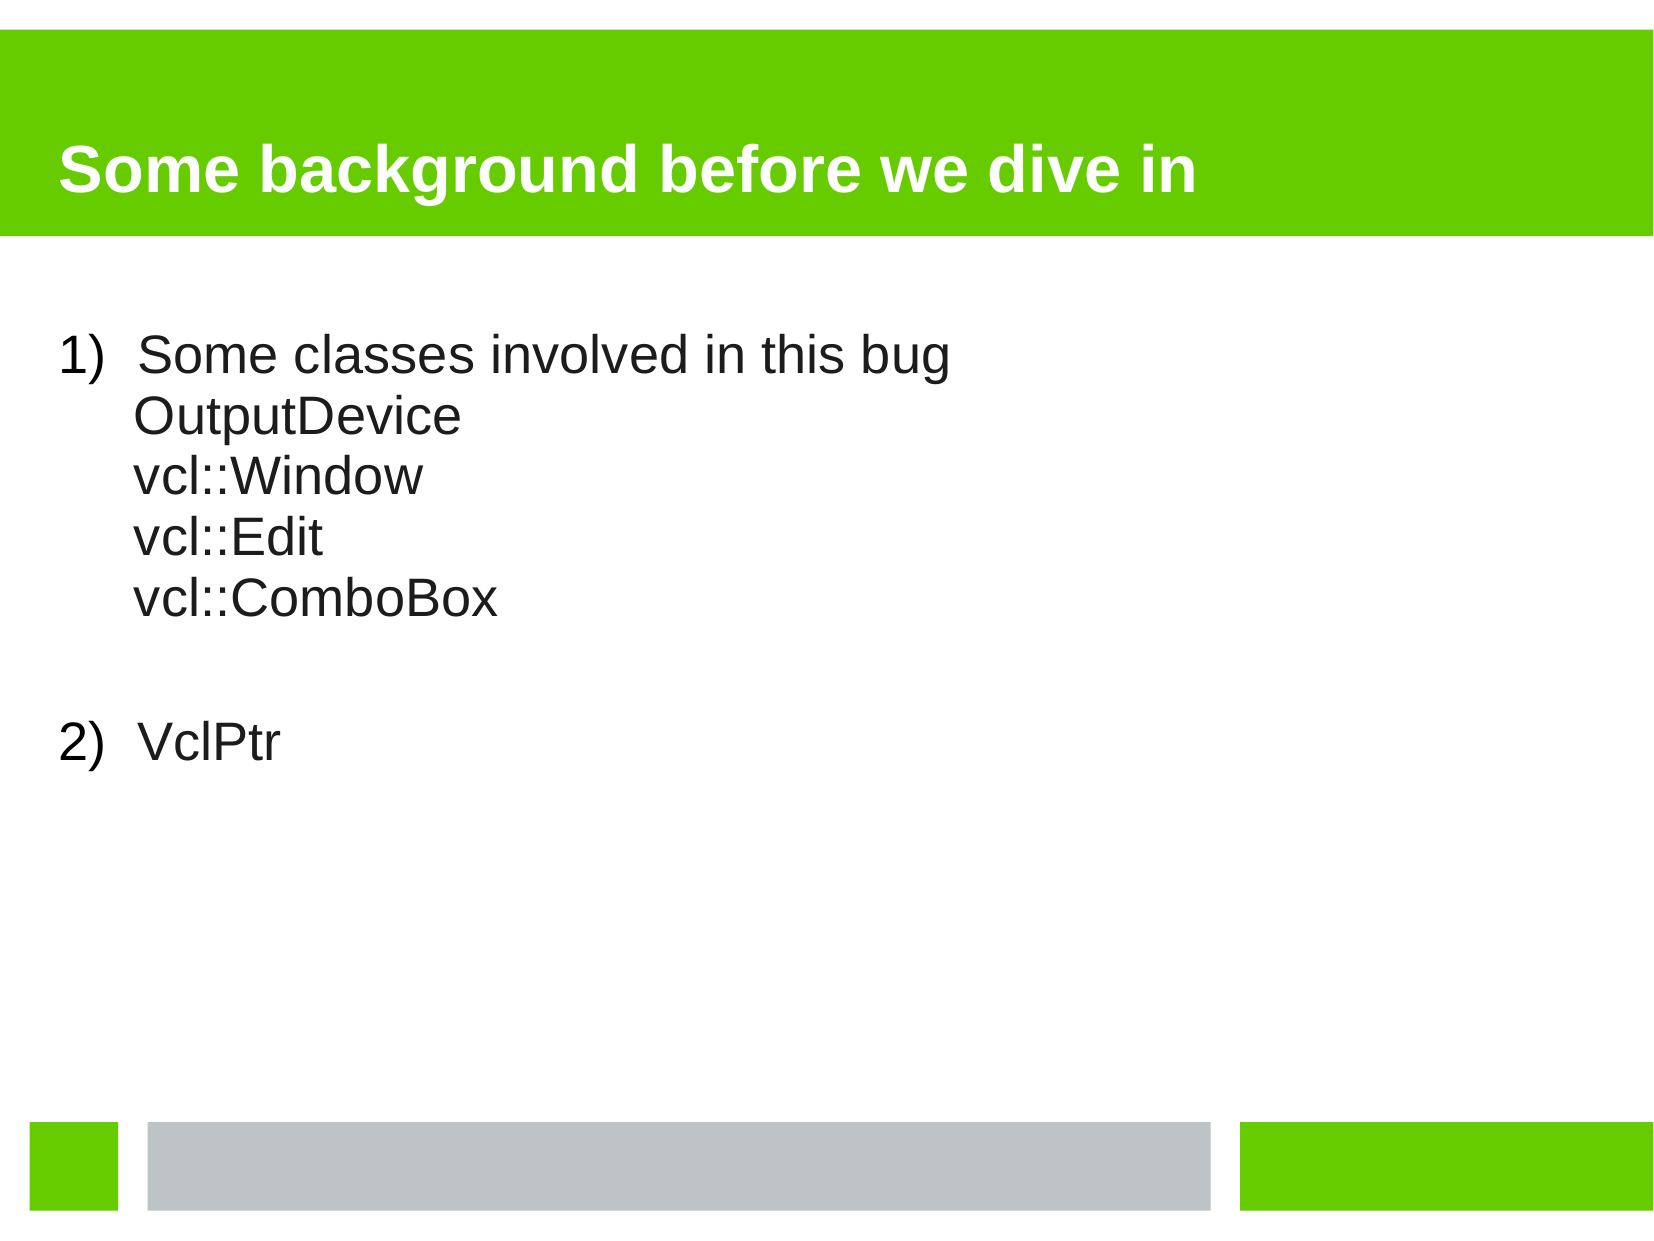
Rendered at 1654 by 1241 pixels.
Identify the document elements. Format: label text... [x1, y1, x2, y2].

title Some background before we dive in [59, 59, 1595, 207]
list Some classes involved in this bug OutputDevice vcl::Window vcl::Edit vcl::ComboBox VclPtr [59, 324, 1565, 1093]
